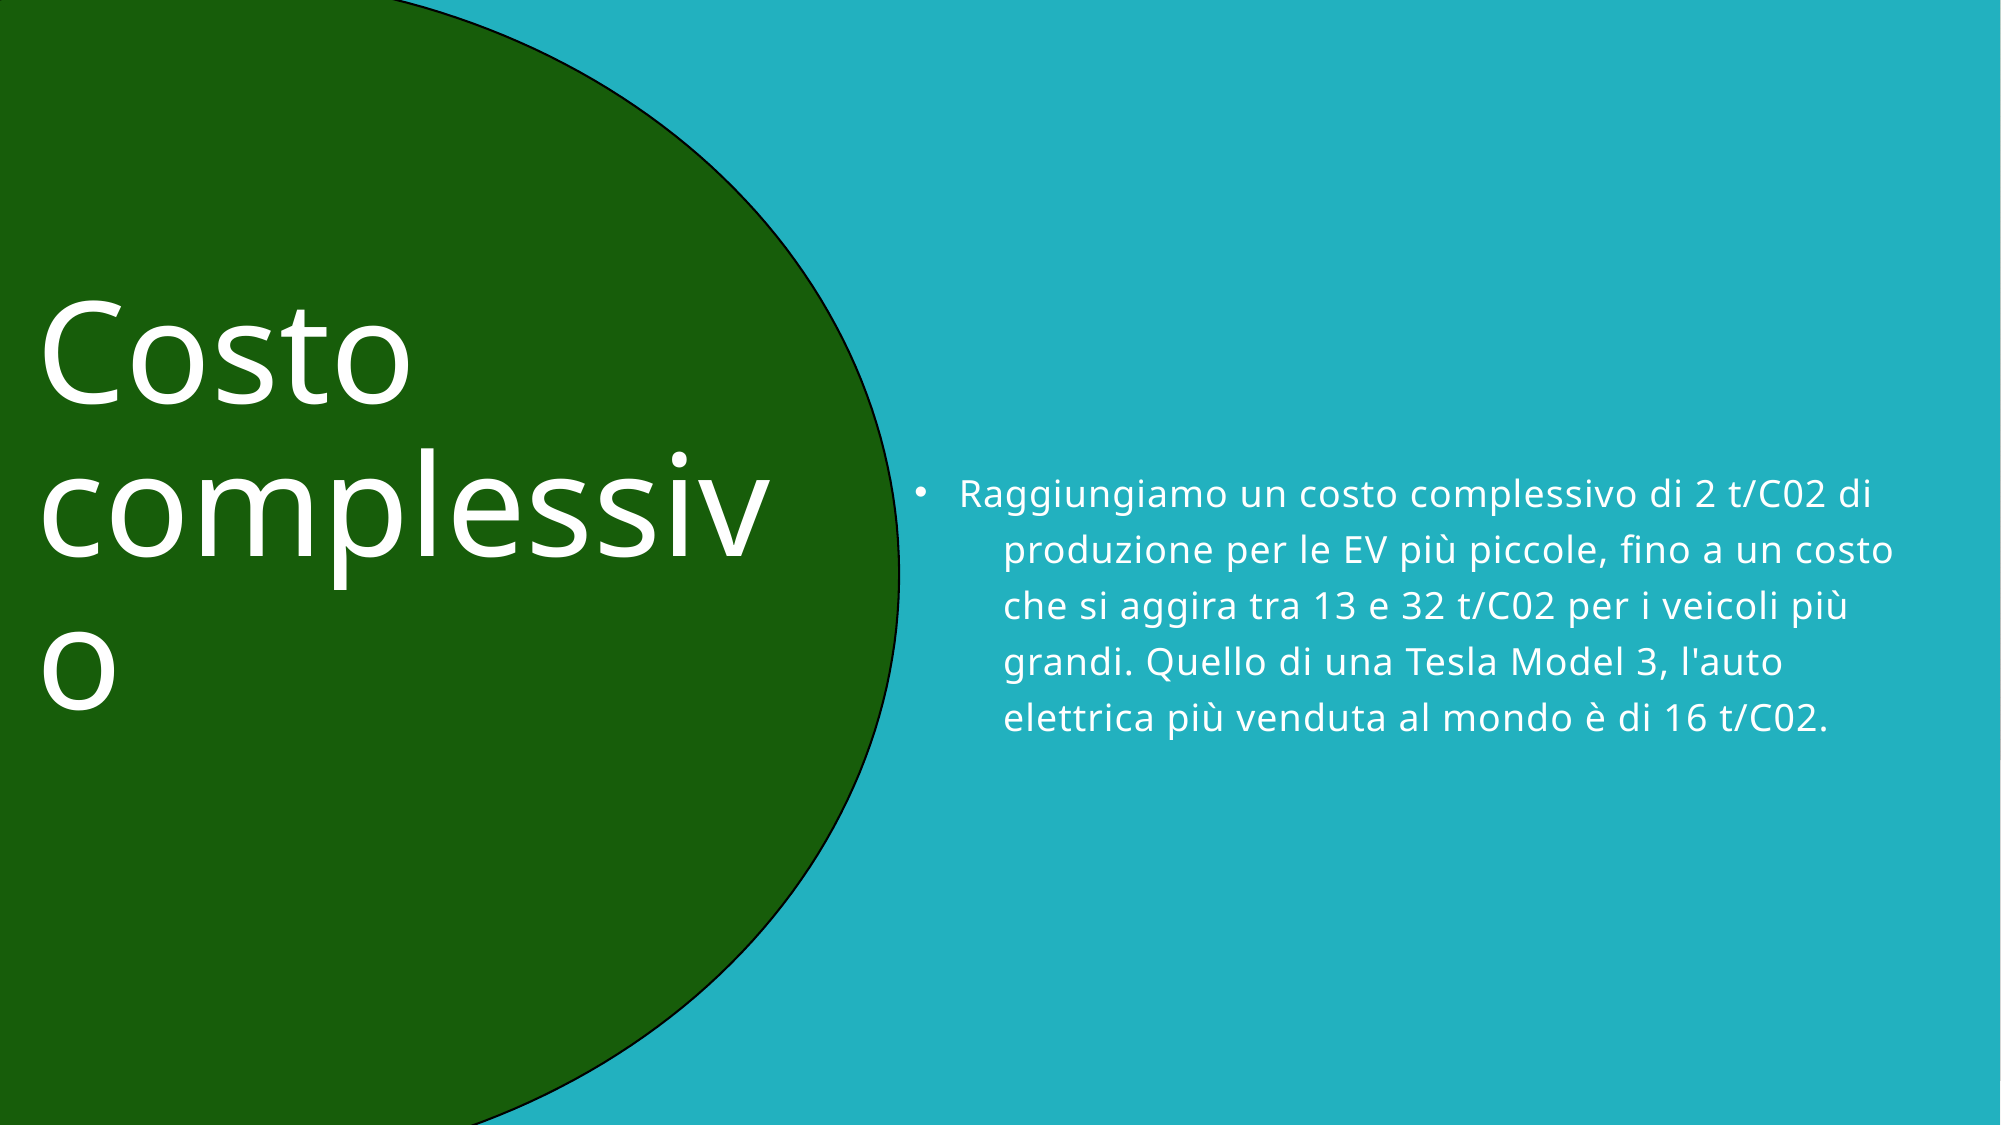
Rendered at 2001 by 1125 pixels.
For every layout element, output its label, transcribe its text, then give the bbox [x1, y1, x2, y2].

title Costo complessivo [21, 254, 841, 748]
list Raggiungiamo un costo complessivo di 2 t/C02 di produzione per le EV più piccole, fino a un costo che si aggira tra 13 e 32 t/C02 per i veicoli più grandi. Quello di una Tesla Model 3, l'auto elettrica più venduta al mondo è di 16 t/C02. [899, 394, 1938, 747]
text_box [0, 0, 2000, 1125]
